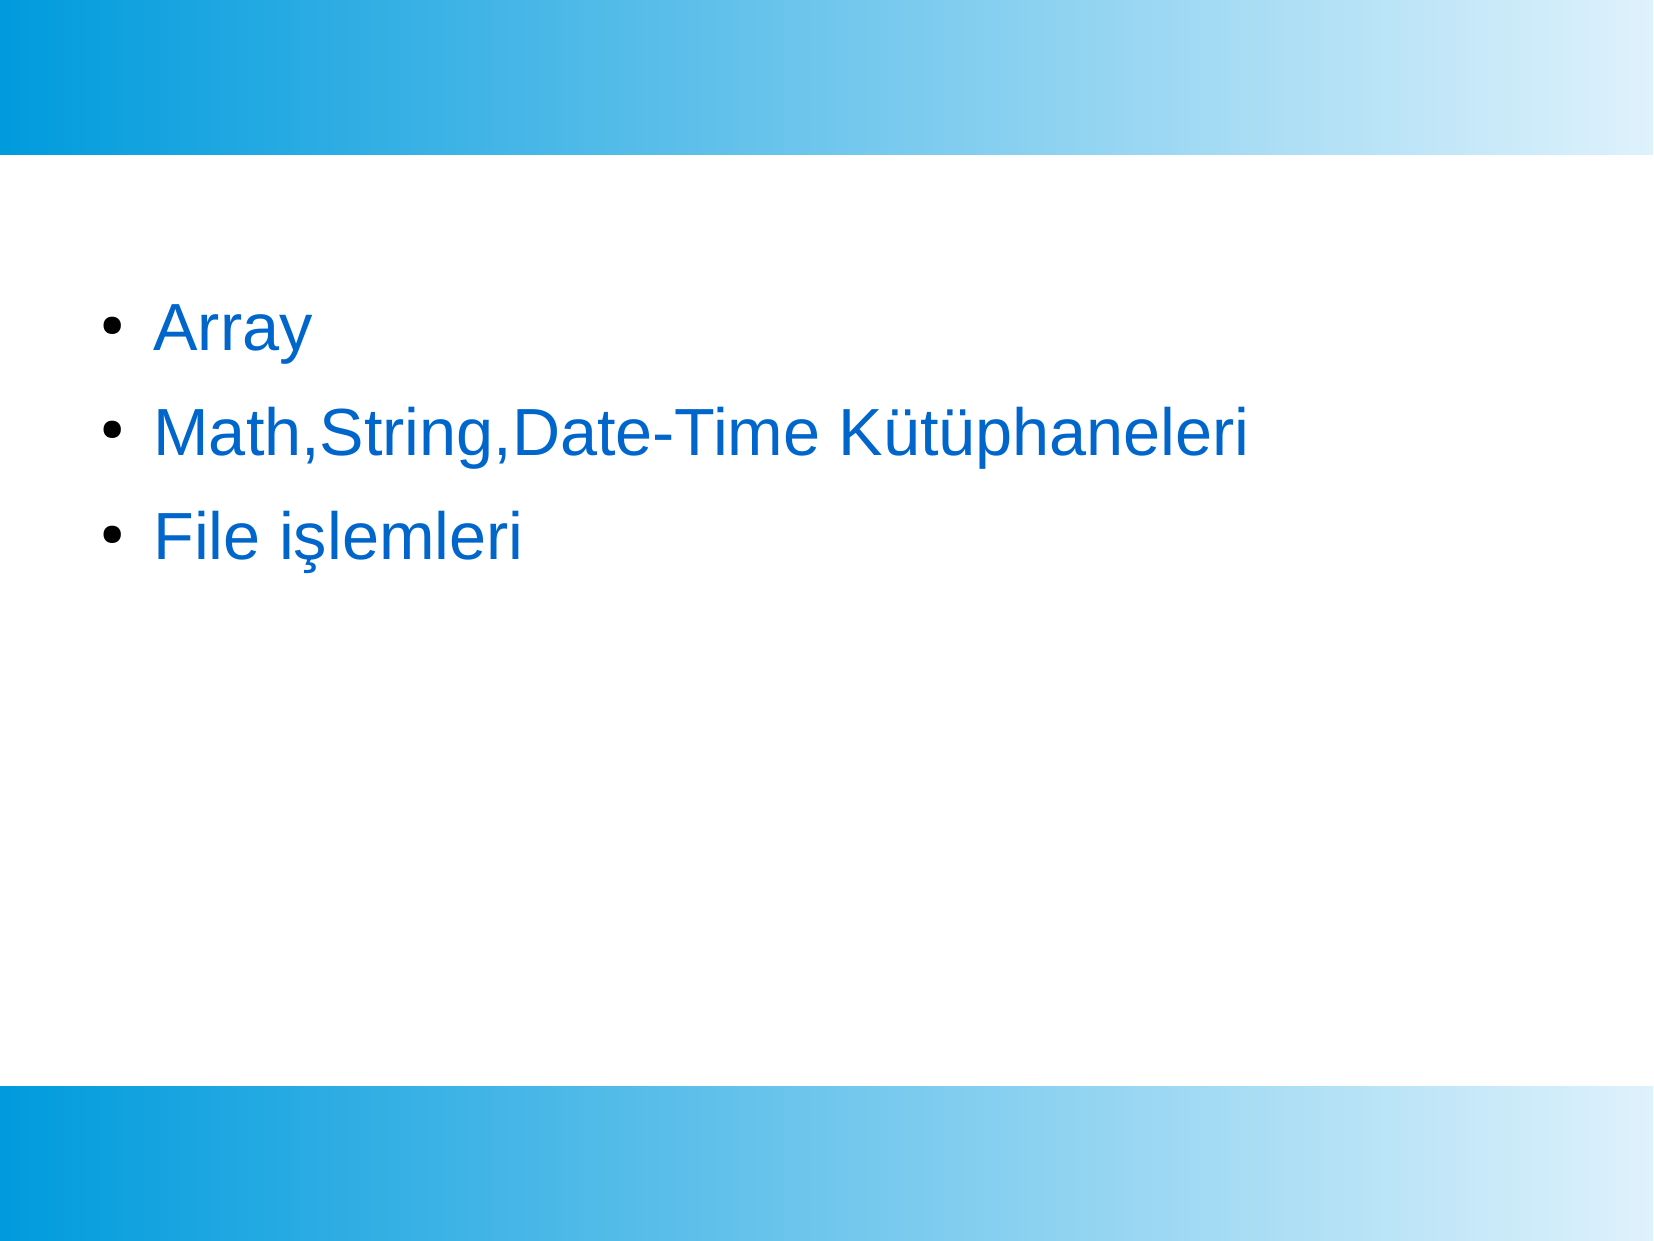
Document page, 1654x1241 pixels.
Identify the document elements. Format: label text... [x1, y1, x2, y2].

list Array Math,String,Date-Time Kütüphaneleri File işlemleri [82, 290, 1571, 1010]
